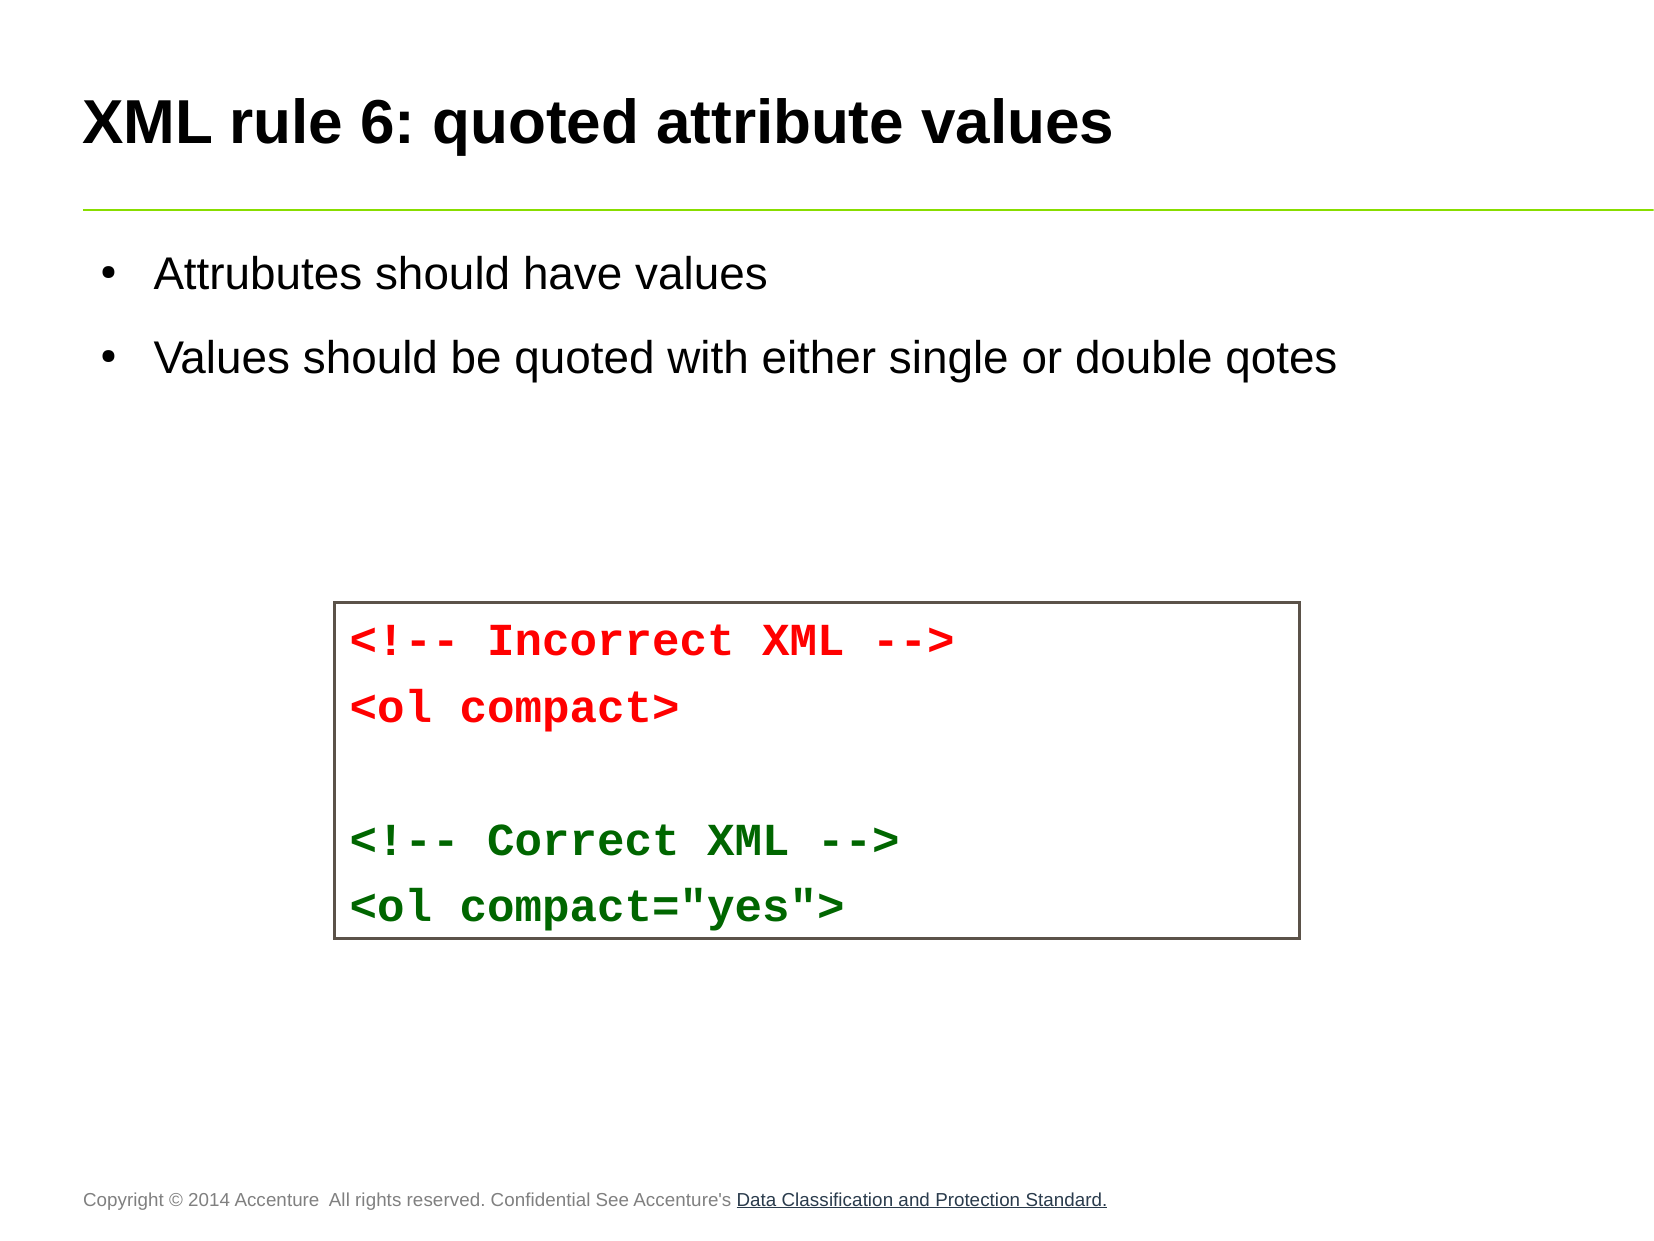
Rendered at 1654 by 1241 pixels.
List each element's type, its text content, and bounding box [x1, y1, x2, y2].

list Attrubutes should have values Values should be quoted with either single or double qotes [82, 248, 1538, 1186]
title XML rule 6: quoted attribute values [82, 12, 1571, 232]
text_box <!-- Incorrect XML --> <ol compact> <!-- Correct XML --> <ol compact="yes"> [334, 602, 1300, 939]
